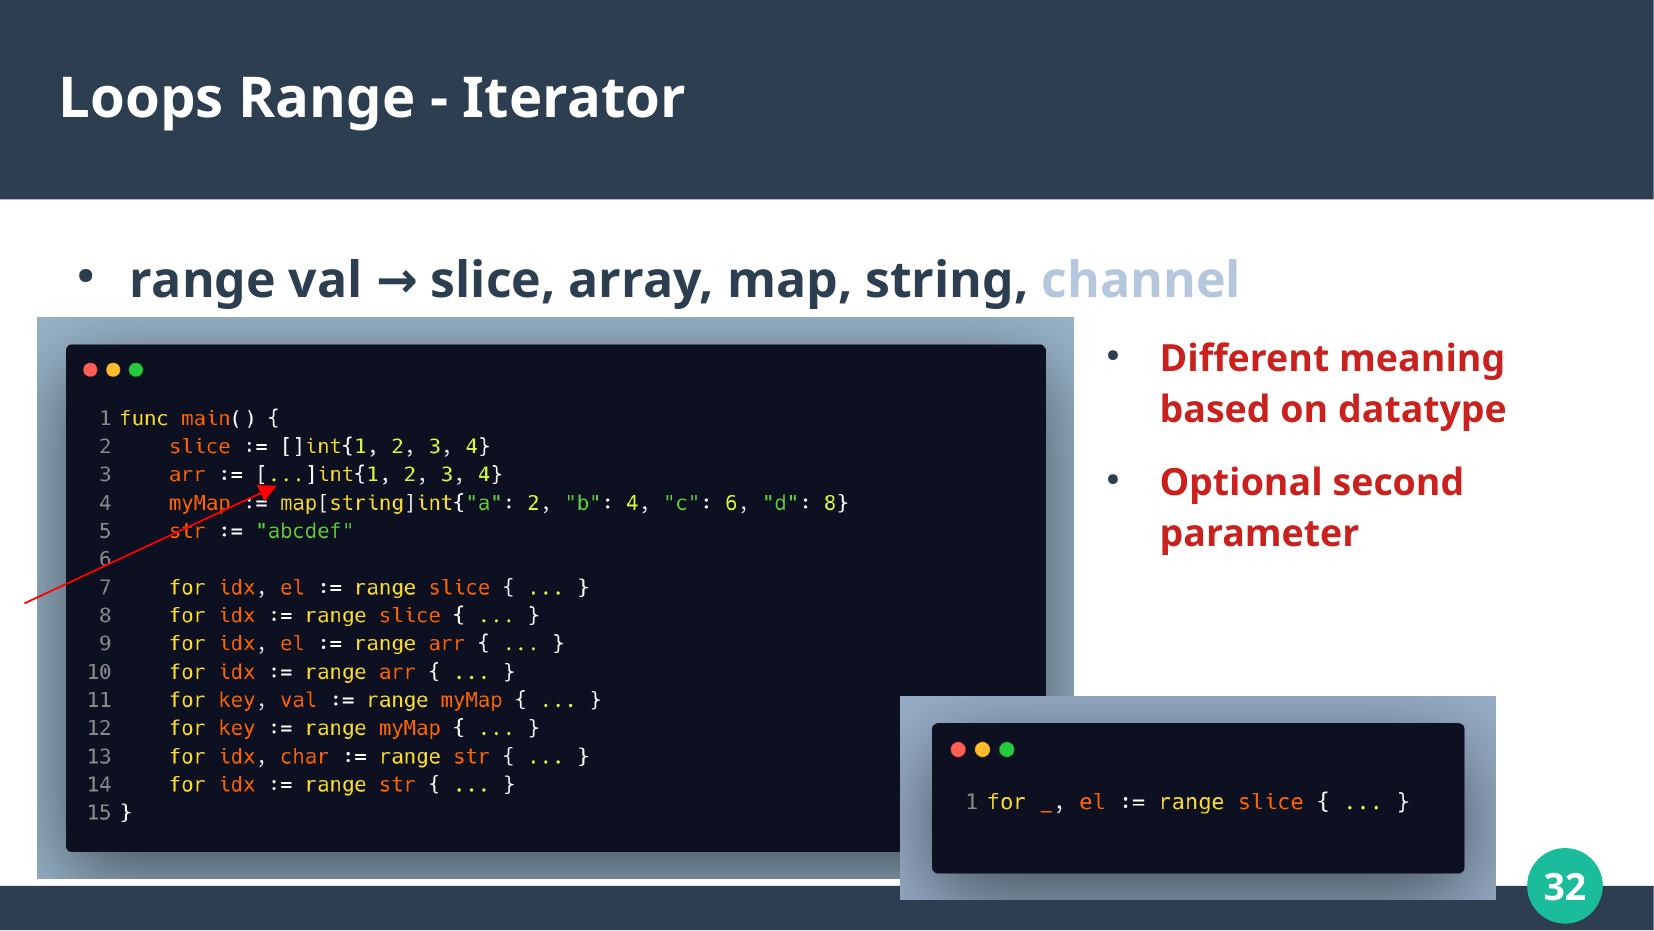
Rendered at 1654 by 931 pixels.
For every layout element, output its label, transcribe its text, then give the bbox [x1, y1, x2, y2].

title Loops Range - Iterator [59, 37, 1595, 155]
picture [37, 317, 1496, 901]
list range val → slice, array, map, string, channel [59, 243, 1595, 323]
text_box Different meaning based on datatype Optional second parameter [1073, 323, 1637, 713]
